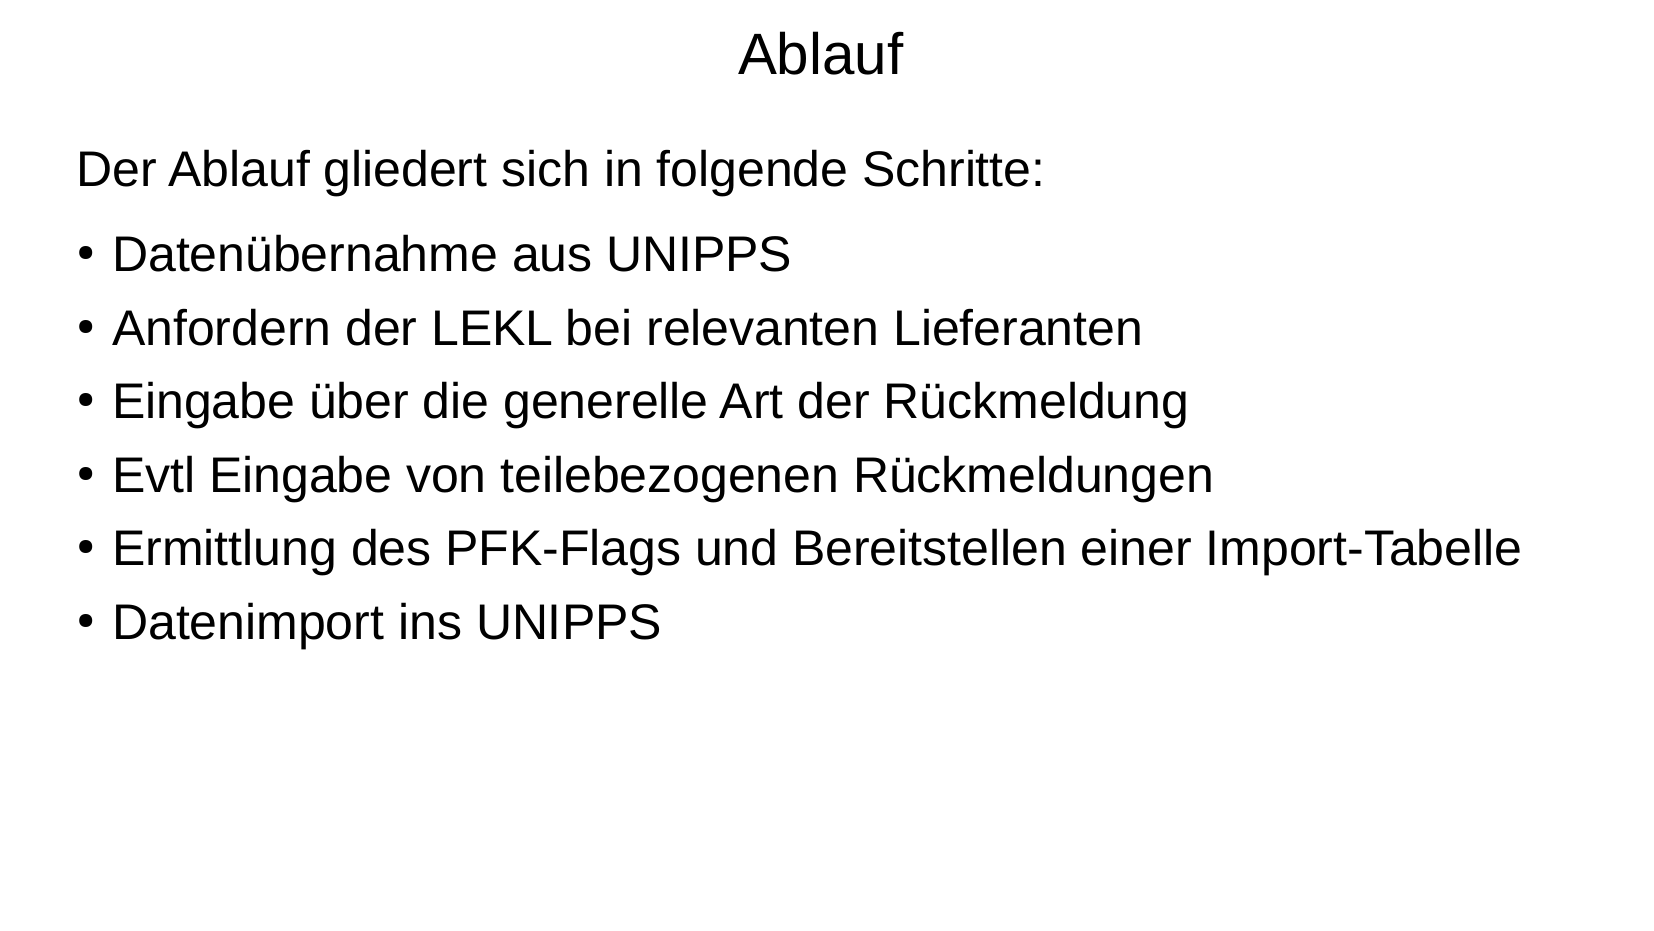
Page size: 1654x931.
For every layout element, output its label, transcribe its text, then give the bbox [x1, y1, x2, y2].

title Ablauf [76, 21, 1565, 87]
text_box Der Ablauf gliedert sich in folgende Schritte: Datenübernahme aus UNIPPS Anfordern der LEKL bei relevanten Lieferanten Eingabe über die generelle Art der Rückmeldung Evtl Eingabe von teilebezogenen Rückmeldungen Ermittlung des PFK-Flags und Bereitstellen einer Import-Tabelle Datenimport ins UNIPPS [76, 141, 1565, 650]
